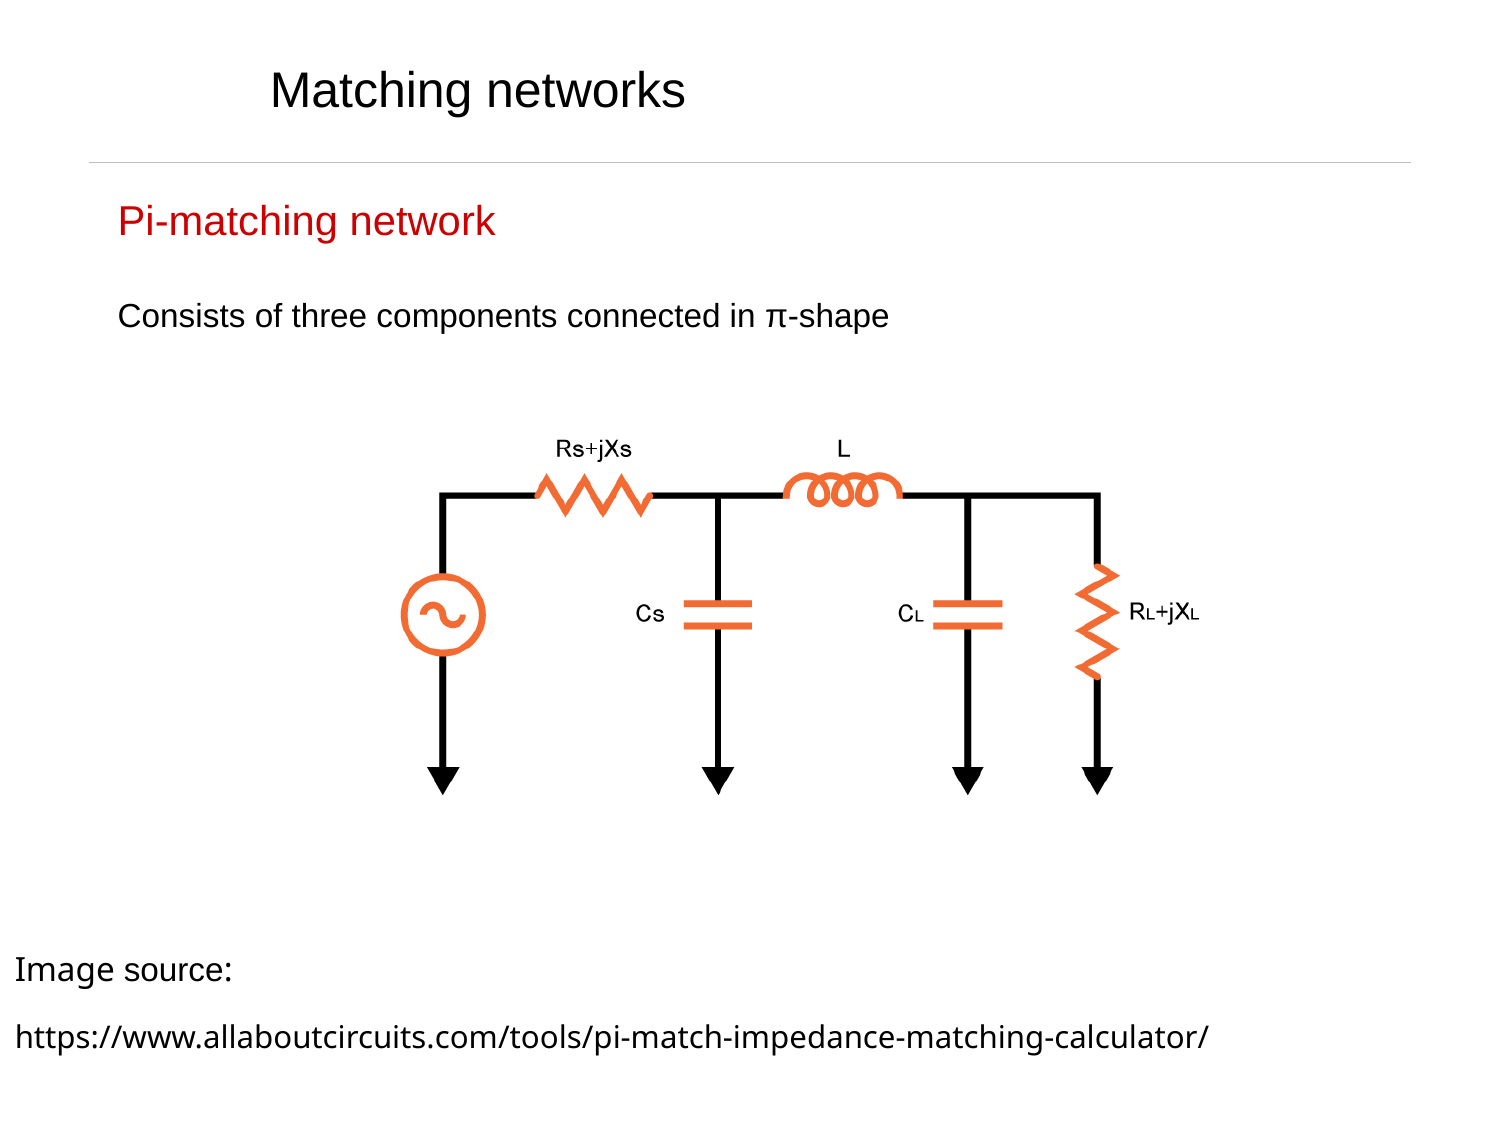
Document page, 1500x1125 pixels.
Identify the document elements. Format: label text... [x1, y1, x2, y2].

text_box Matching networks [254, 31, 1347, 150]
list Consists of three components connected in π-shape [102, 186, 1396, 901]
list Image source: https://www.allaboutcircuits.com/tools/pi-match-impedance-matching-calculator/ [0, 945, 1500, 1111]
